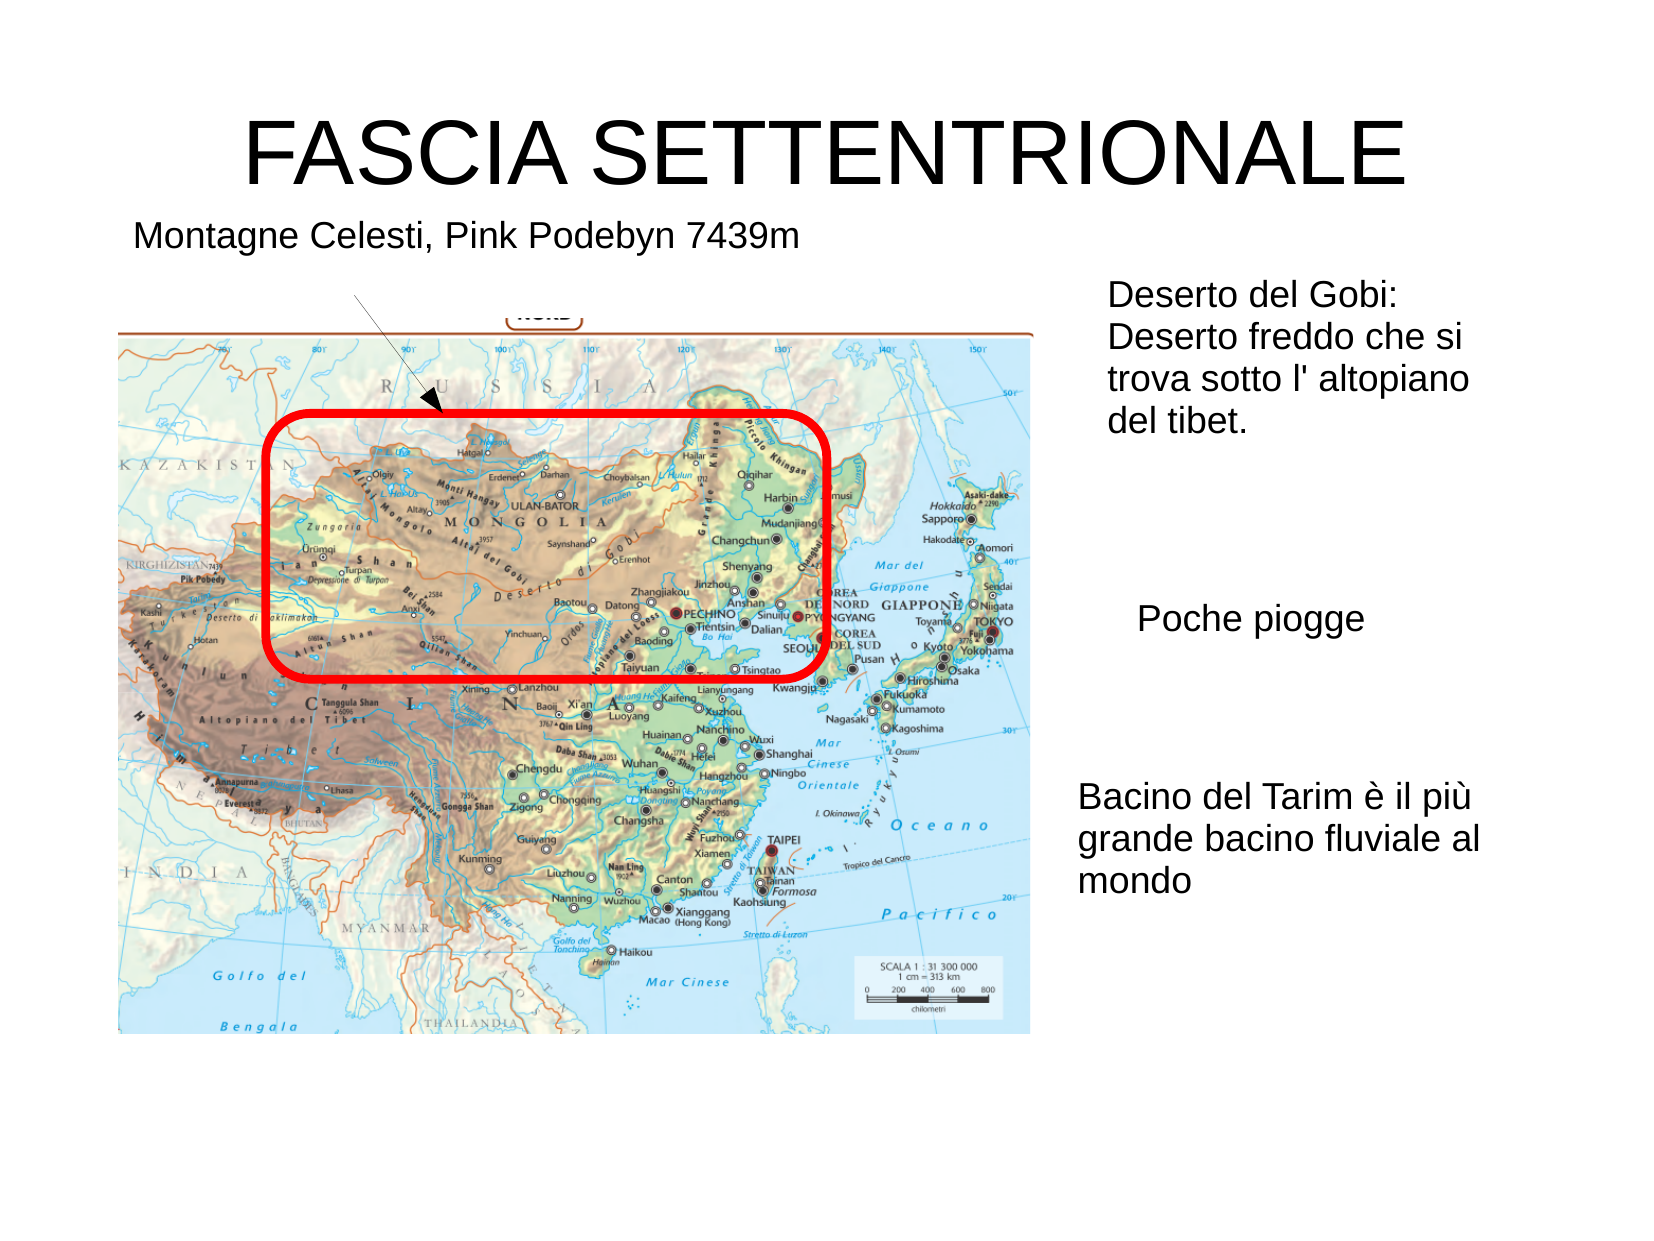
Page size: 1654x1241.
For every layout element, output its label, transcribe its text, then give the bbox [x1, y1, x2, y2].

title FASCIA SETTENTRIONALE [82, 49, 1571, 257]
text_box Deserto del Gobi: Deserto freddo che si trova sotto l' altopiano del tibet. [1092, 265, 1506, 449]
picture [271, 418, 822, 674]
text_box Bacino del Tarim è il più grande bacino fluviale al mondo [1062, 767, 1536, 909]
text_box Montagne Celesti, Pink Podebyn 7439m [118, 206, 975, 264]
picture [118, 318, 1034, 1034]
text_box Poche piogge [1122, 590, 1565, 648]
